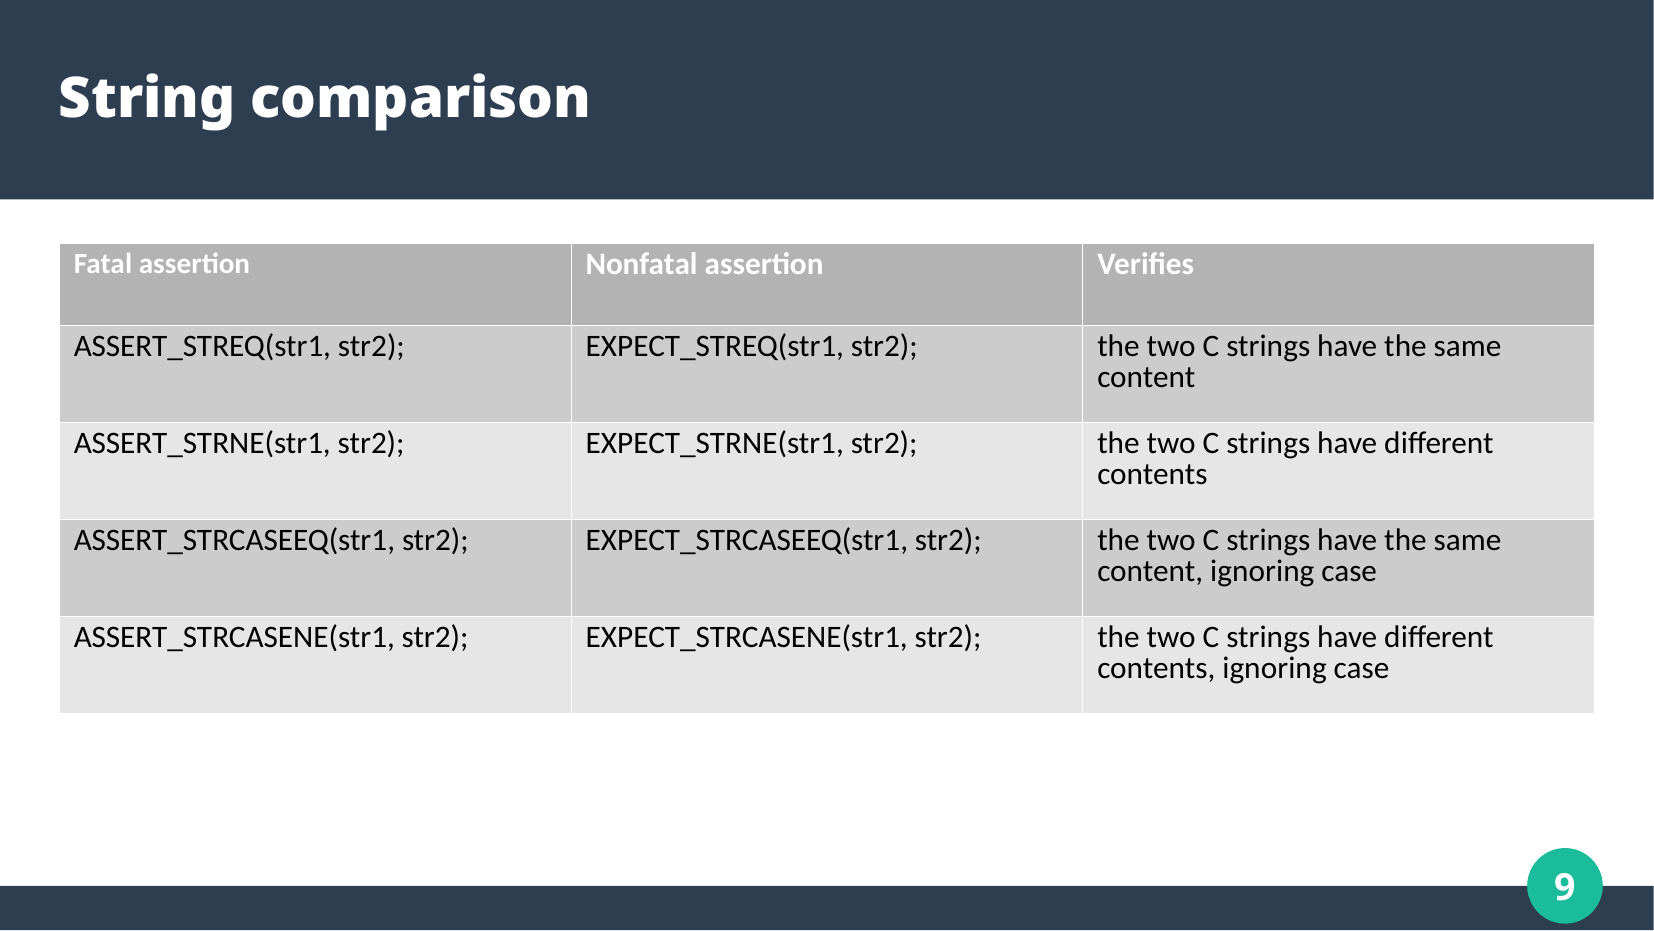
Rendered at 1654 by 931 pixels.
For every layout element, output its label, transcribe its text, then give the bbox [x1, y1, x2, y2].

table_cell EXPECT_STRNE(str1, str2); [572, 423, 1082, 519]
table_header Fatal assertion [60, 244, 571, 325]
table_cell ASSERT_STRCASEEQ(str1, str2); [60, 520, 571, 616]
table_header Nonfatal assertion [572, 244, 1082, 325]
table_cell the two C strings have the same content, ignoring case [1083, 520, 1594, 616]
title String comparison [59, 37, 1595, 155]
table_cell EXPECT_STRCASENE(str1, str2); [572, 617, 1082, 713]
table_cell ASSERT_STRCASENE(str1, str2); [60, 617, 571, 713]
table_cell EXPECT_STRCASEEQ(str1, str2); [572, 520, 1082, 616]
table_cell the two C strings have the same content [1083, 326, 1594, 422]
table_cell ASSERT_STREQ(str1, str2); [60, 326, 571, 422]
table_cell the two C strings have different contents, ignoring case [1083, 617, 1594, 713]
table_header Verifies [1083, 244, 1594, 325]
table_cell ASSERT_STRNE(str1, str2); [60, 423, 571, 519]
table_cell EXPECT_STREQ(str1, str2); [572, 326, 1082, 422]
table_cell the two C strings have different contents [1083, 423, 1594, 519]
